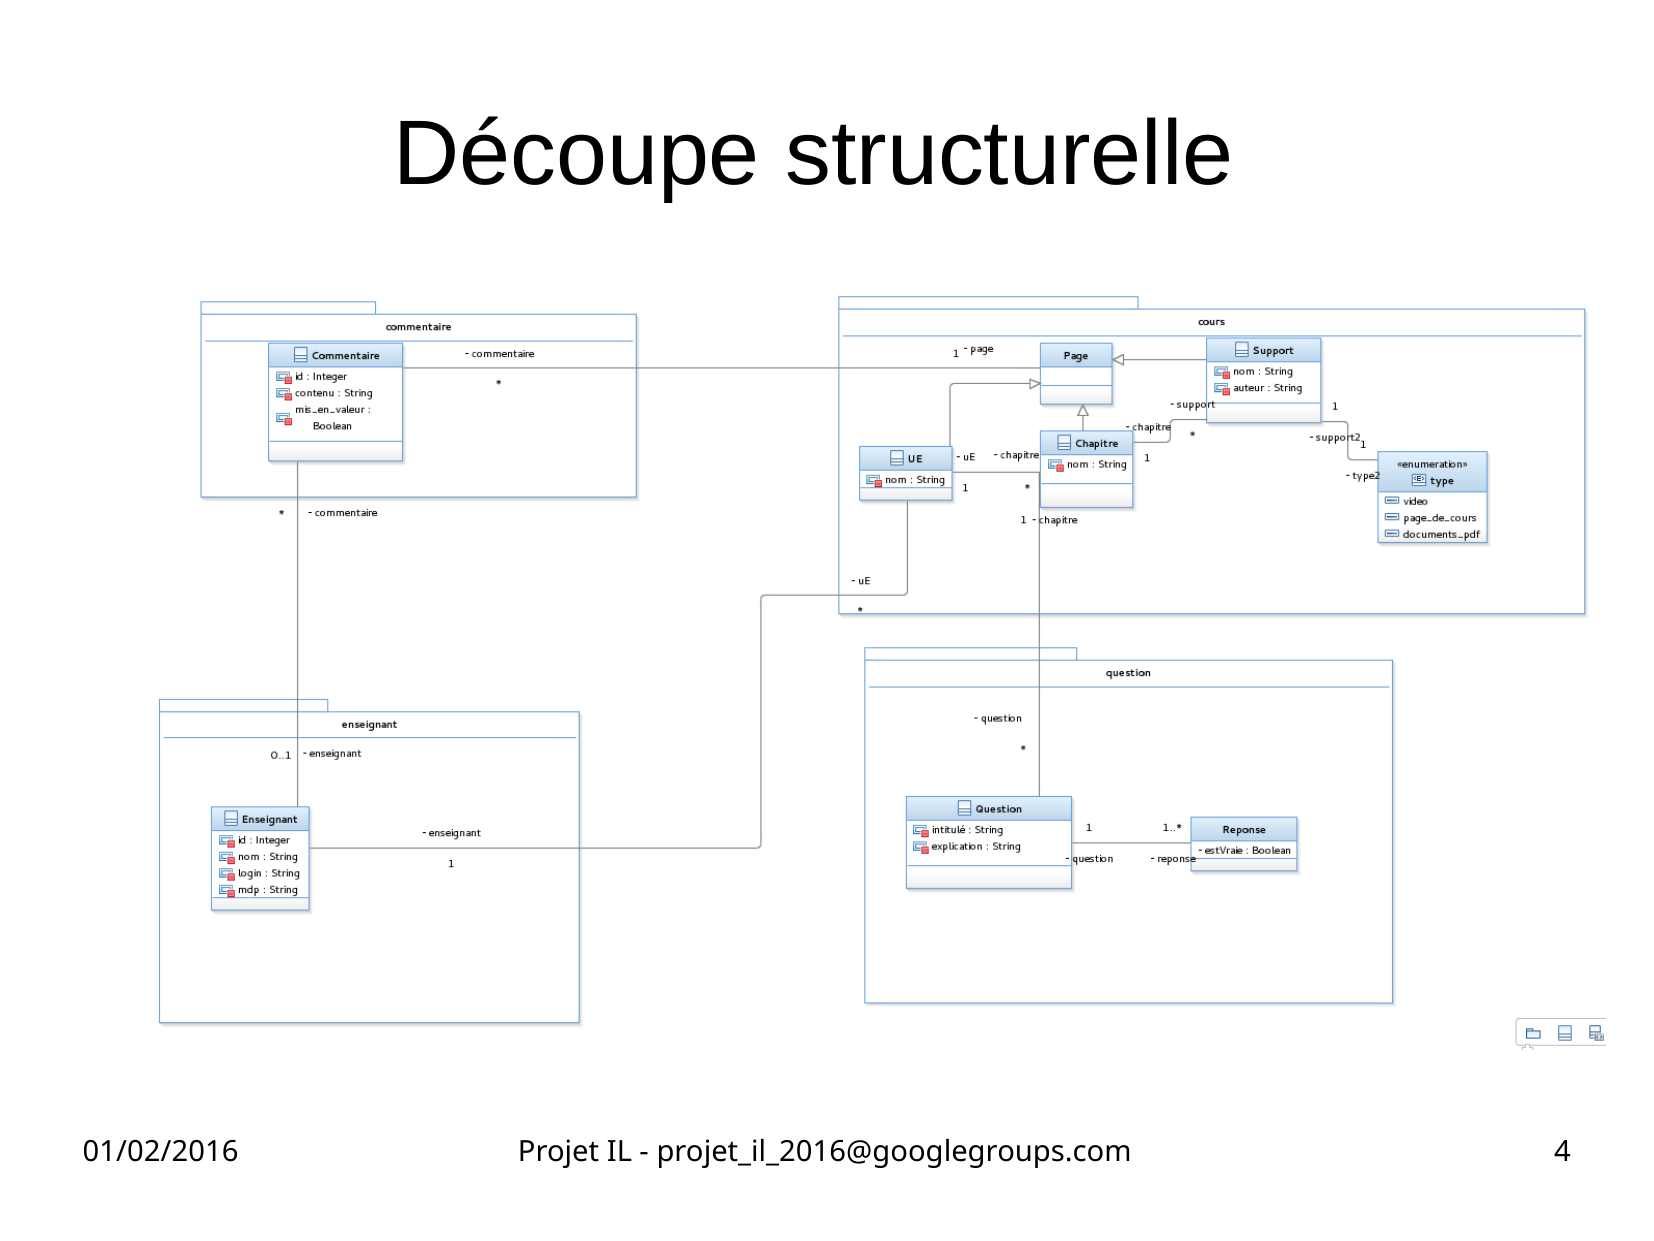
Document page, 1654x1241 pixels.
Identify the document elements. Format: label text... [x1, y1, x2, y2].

picture [133, 290, 1606, 1051]
title Découpe structurelle [82, 49, 1571, 257]
